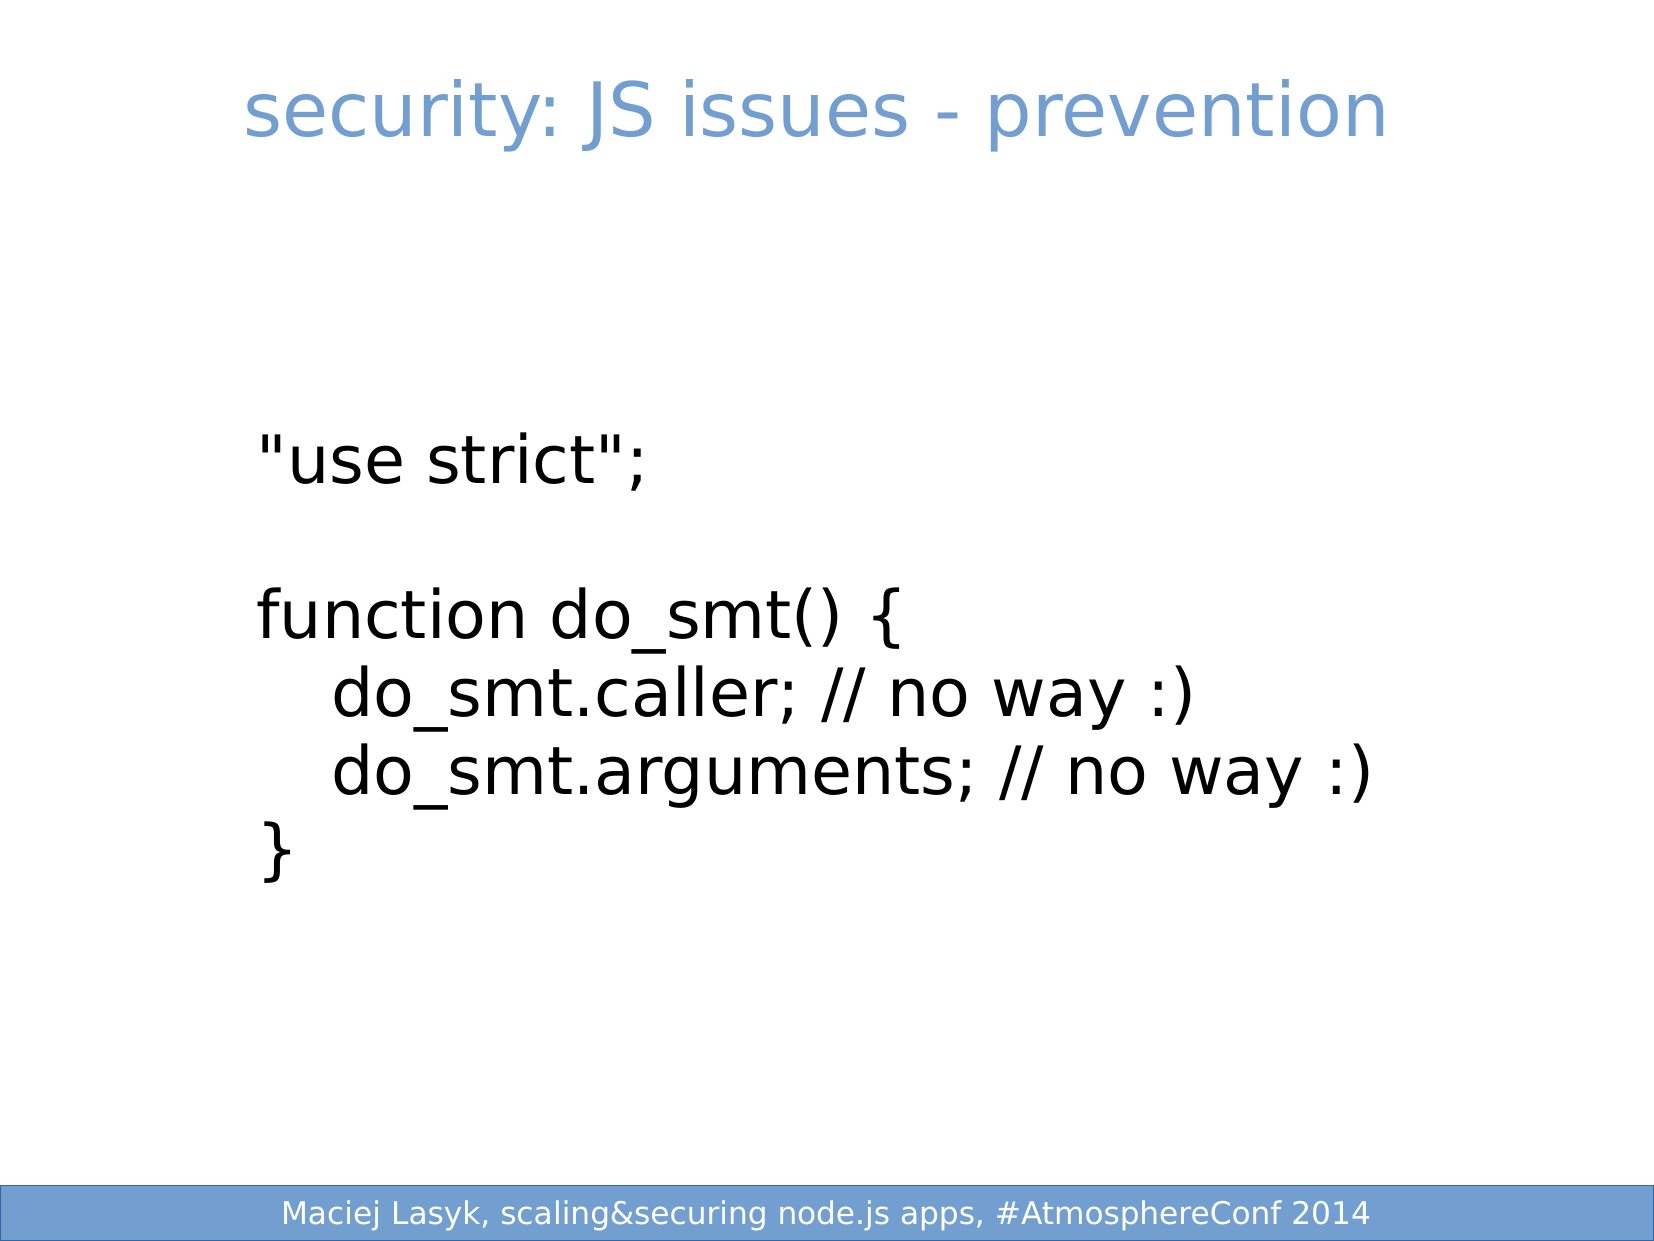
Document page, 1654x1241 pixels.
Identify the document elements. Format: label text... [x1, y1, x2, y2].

text_box "use strict"; function do_smt() { do_smt.caller; // no way :) do_smt.arguments; // no way :) } [241, 414, 1412, 925]
text_box [0, 1185, 1654, 1241]
text_box security: JS issues - prevention [228, 60, 1406, 163]
text_box Maciej Lasyk, scaling&securing node.js apps, #AtmosphereConf 2014 [266, 1188, 1388, 1240]
